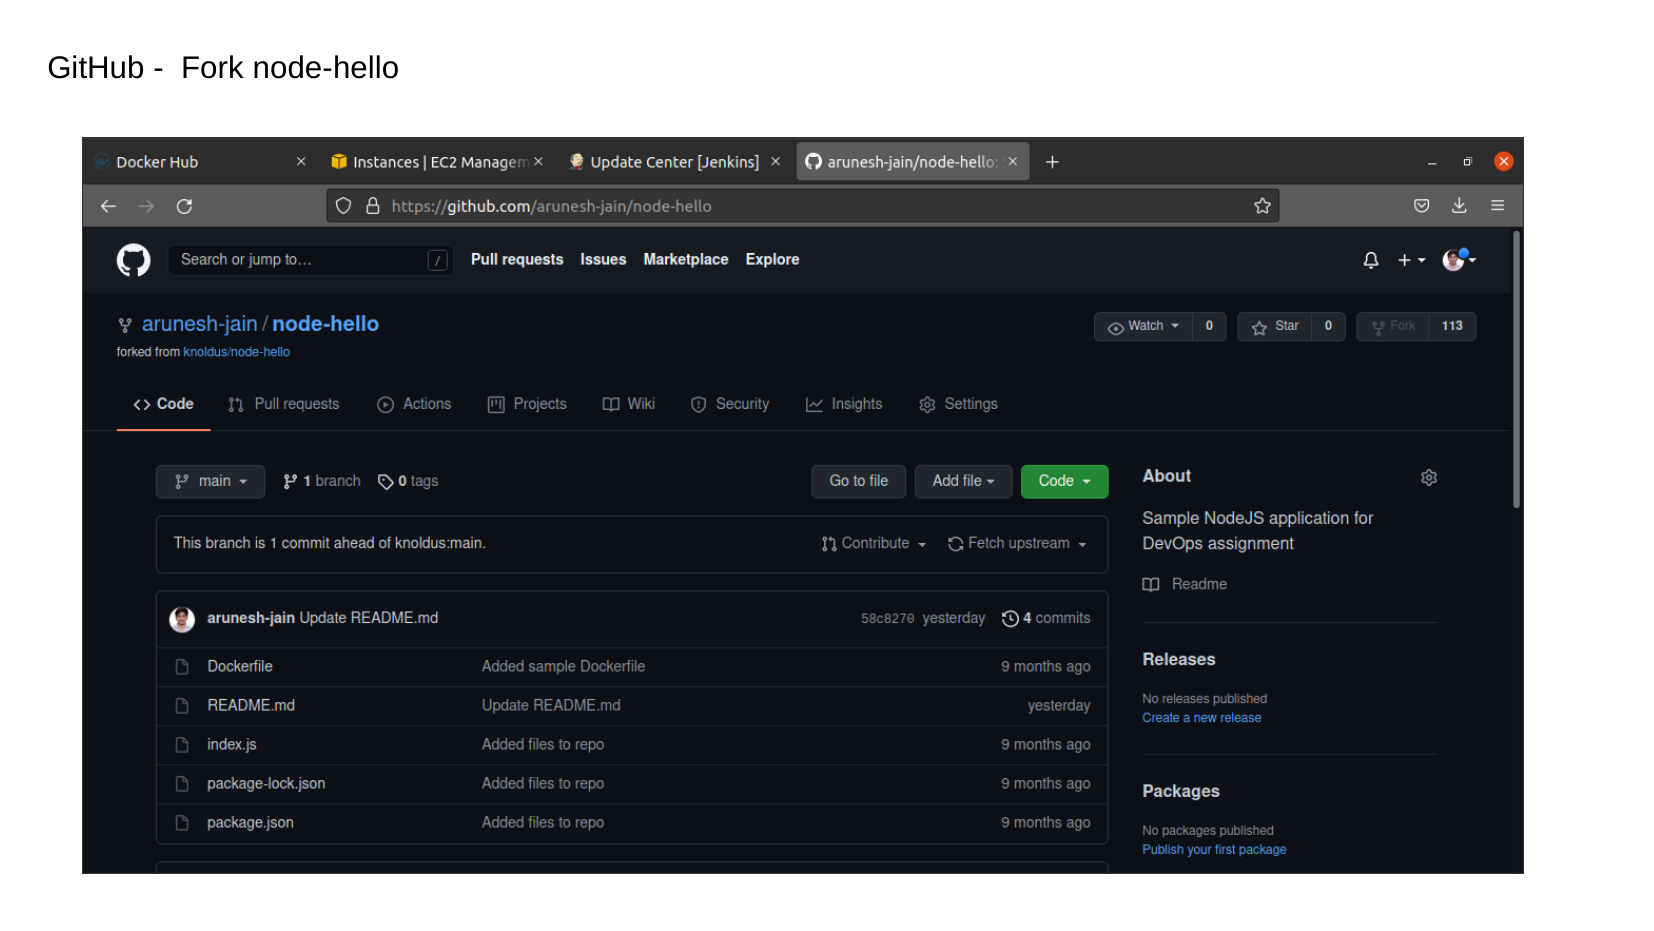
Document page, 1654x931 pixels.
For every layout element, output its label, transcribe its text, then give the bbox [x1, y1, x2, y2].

title GitHub - Fork node-hello [47, 39, 1536, 97]
picture [82, 137, 1524, 875]
